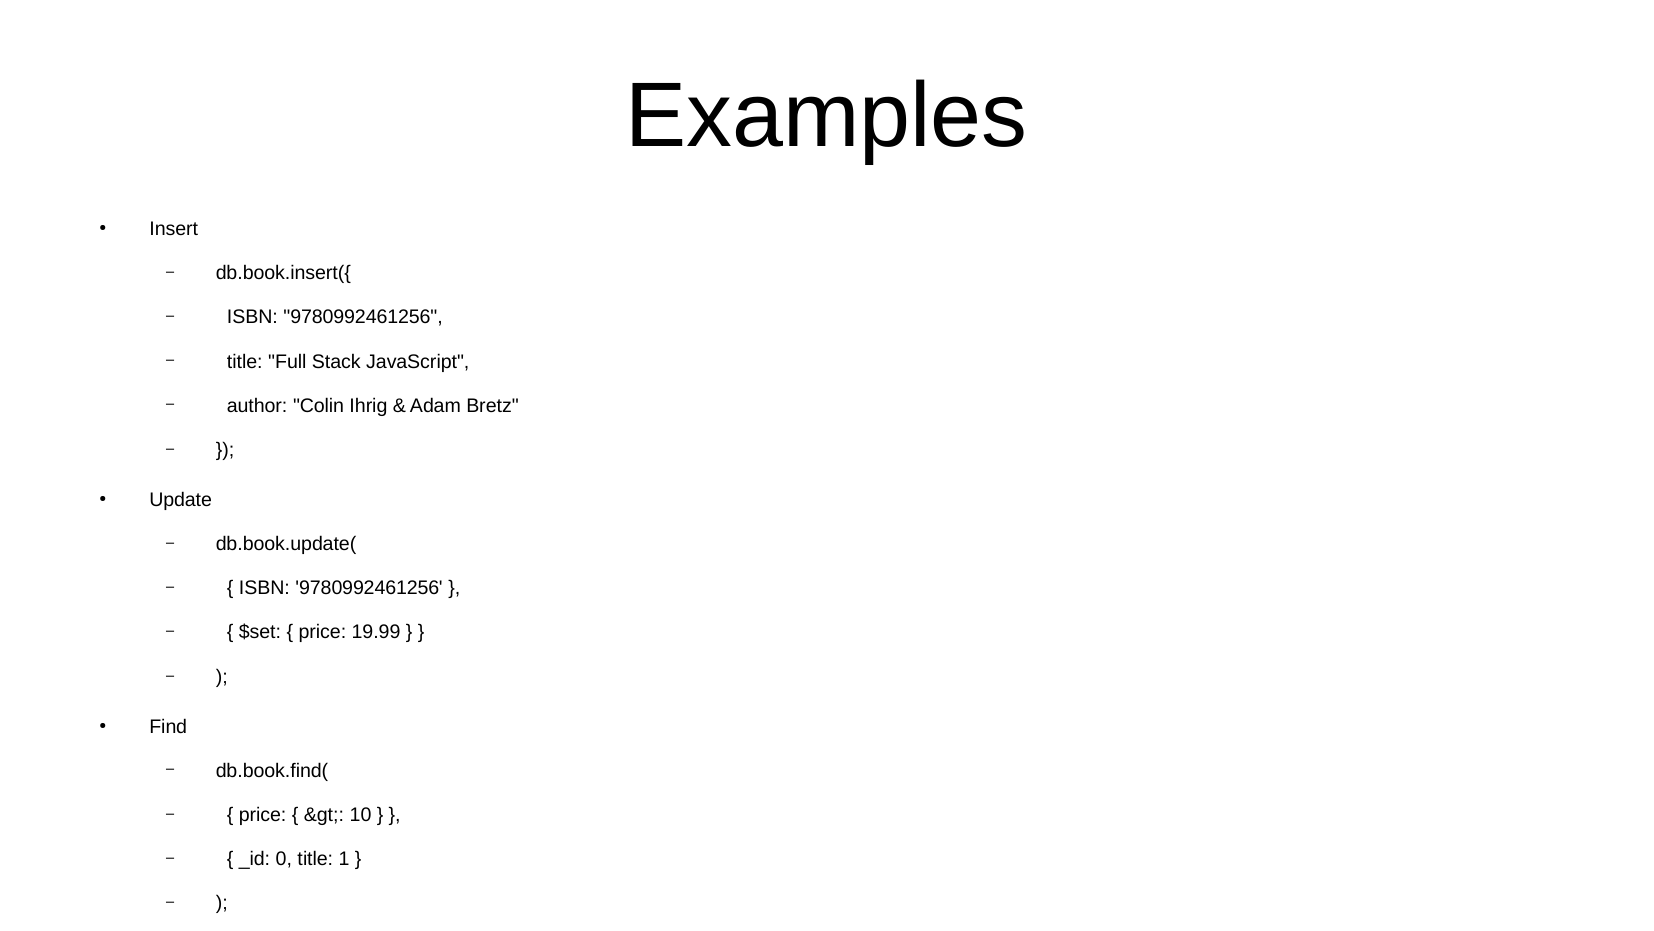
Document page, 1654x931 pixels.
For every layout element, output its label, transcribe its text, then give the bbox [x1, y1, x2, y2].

list Insert db.book.insert({ ISBN: "9780992461256", title: "Full Stack JavaScript", author: "Colin Ihrig & Adam Bretz" }); Update db.book.update( { ISBN: '9780992461256' }, { $set: { price: 19.99 } } ); Find db.book.find( { price: { &gt;: 10 } }, { _id: 0, title: 1 } ); [82, 217, 1621, 916]
title Examples [82, 37, 1571, 193]
